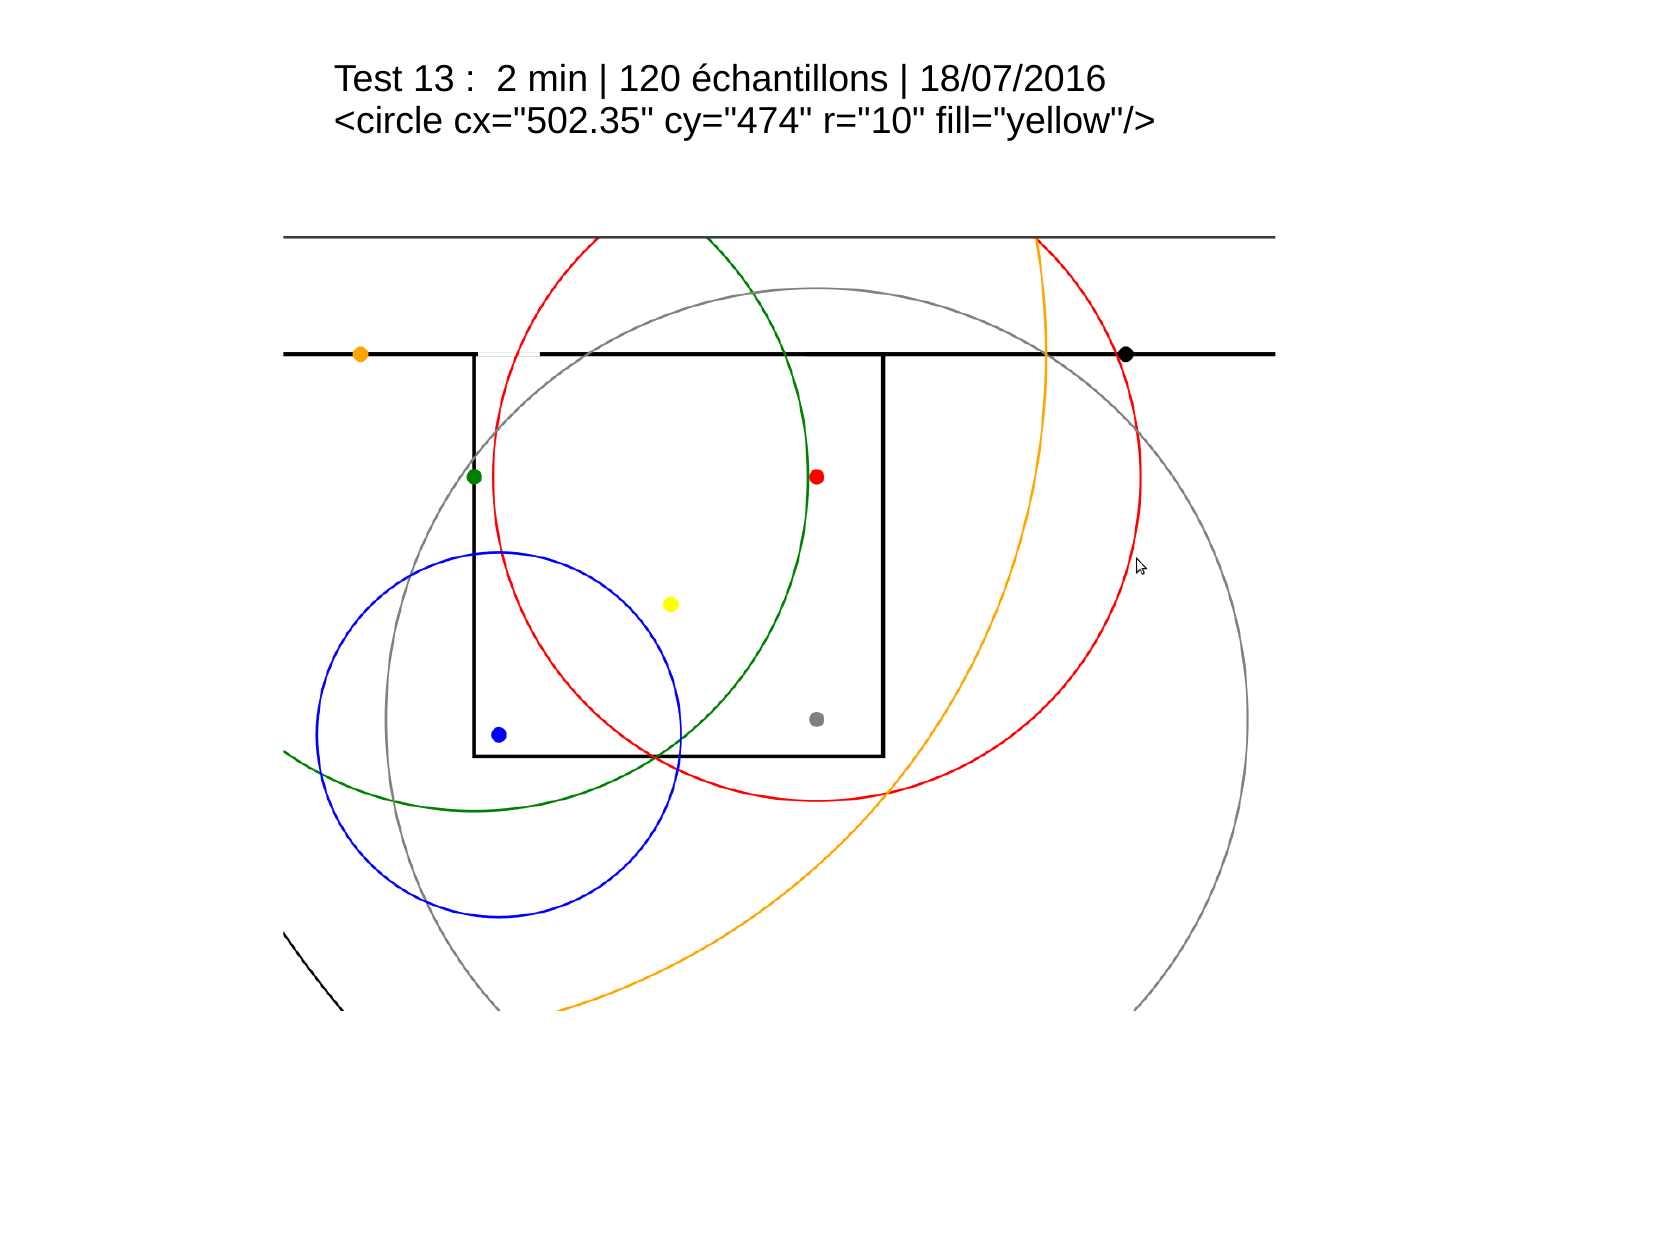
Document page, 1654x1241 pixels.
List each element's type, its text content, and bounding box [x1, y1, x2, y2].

text_box Test 13 : 2 min | 120 échantillons | 18/07/2016 <circle cx="502.35" cy="474" r="10" fill="yellow"/> [319, 49, 1580, 149]
picture [283, 236, 1276, 1016]
